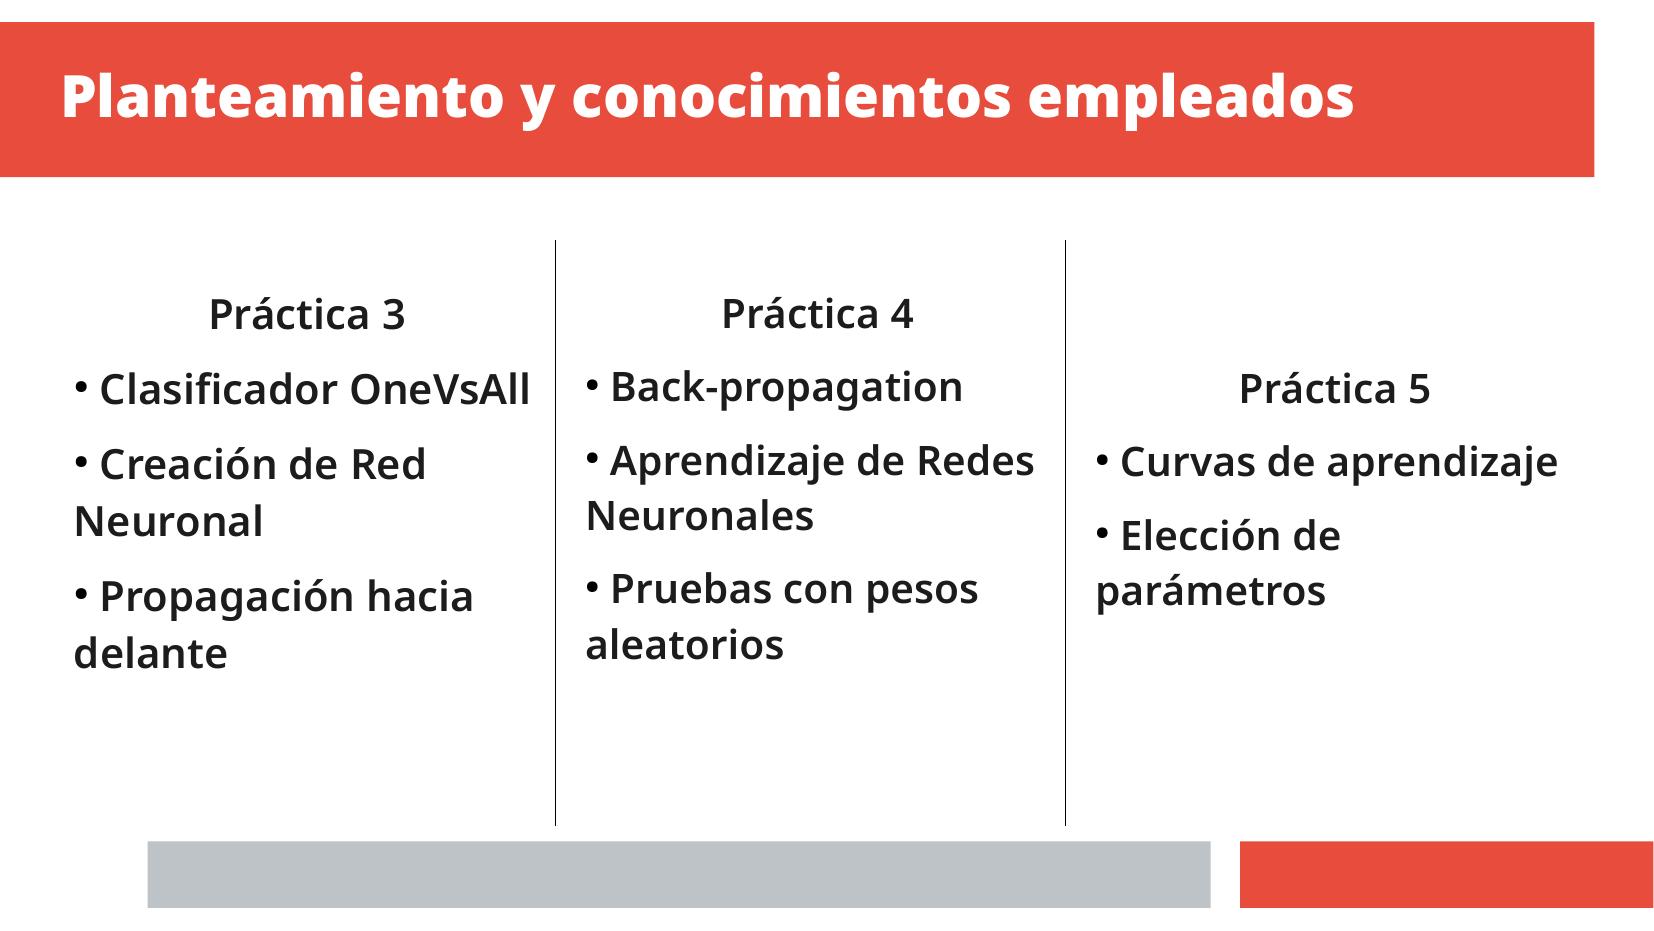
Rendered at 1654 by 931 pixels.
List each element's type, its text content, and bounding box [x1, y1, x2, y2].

title Planteamiento y conocimientos empleados [60, 45, 1596, 136]
list Práctica 3 Clasificador OneVsAll Creación de Red Neuronal Propagación hacia delante [74, 285, 541, 664]
list Práctica 4 Back-propagation Aprendizaje de Redes Neuronales Pruebas con pesos aleatorios [585, 285, 1051, 646]
list Práctica 5 Curvas de aprendizaje Elección de parámetros [1095, 360, 1576, 571]
